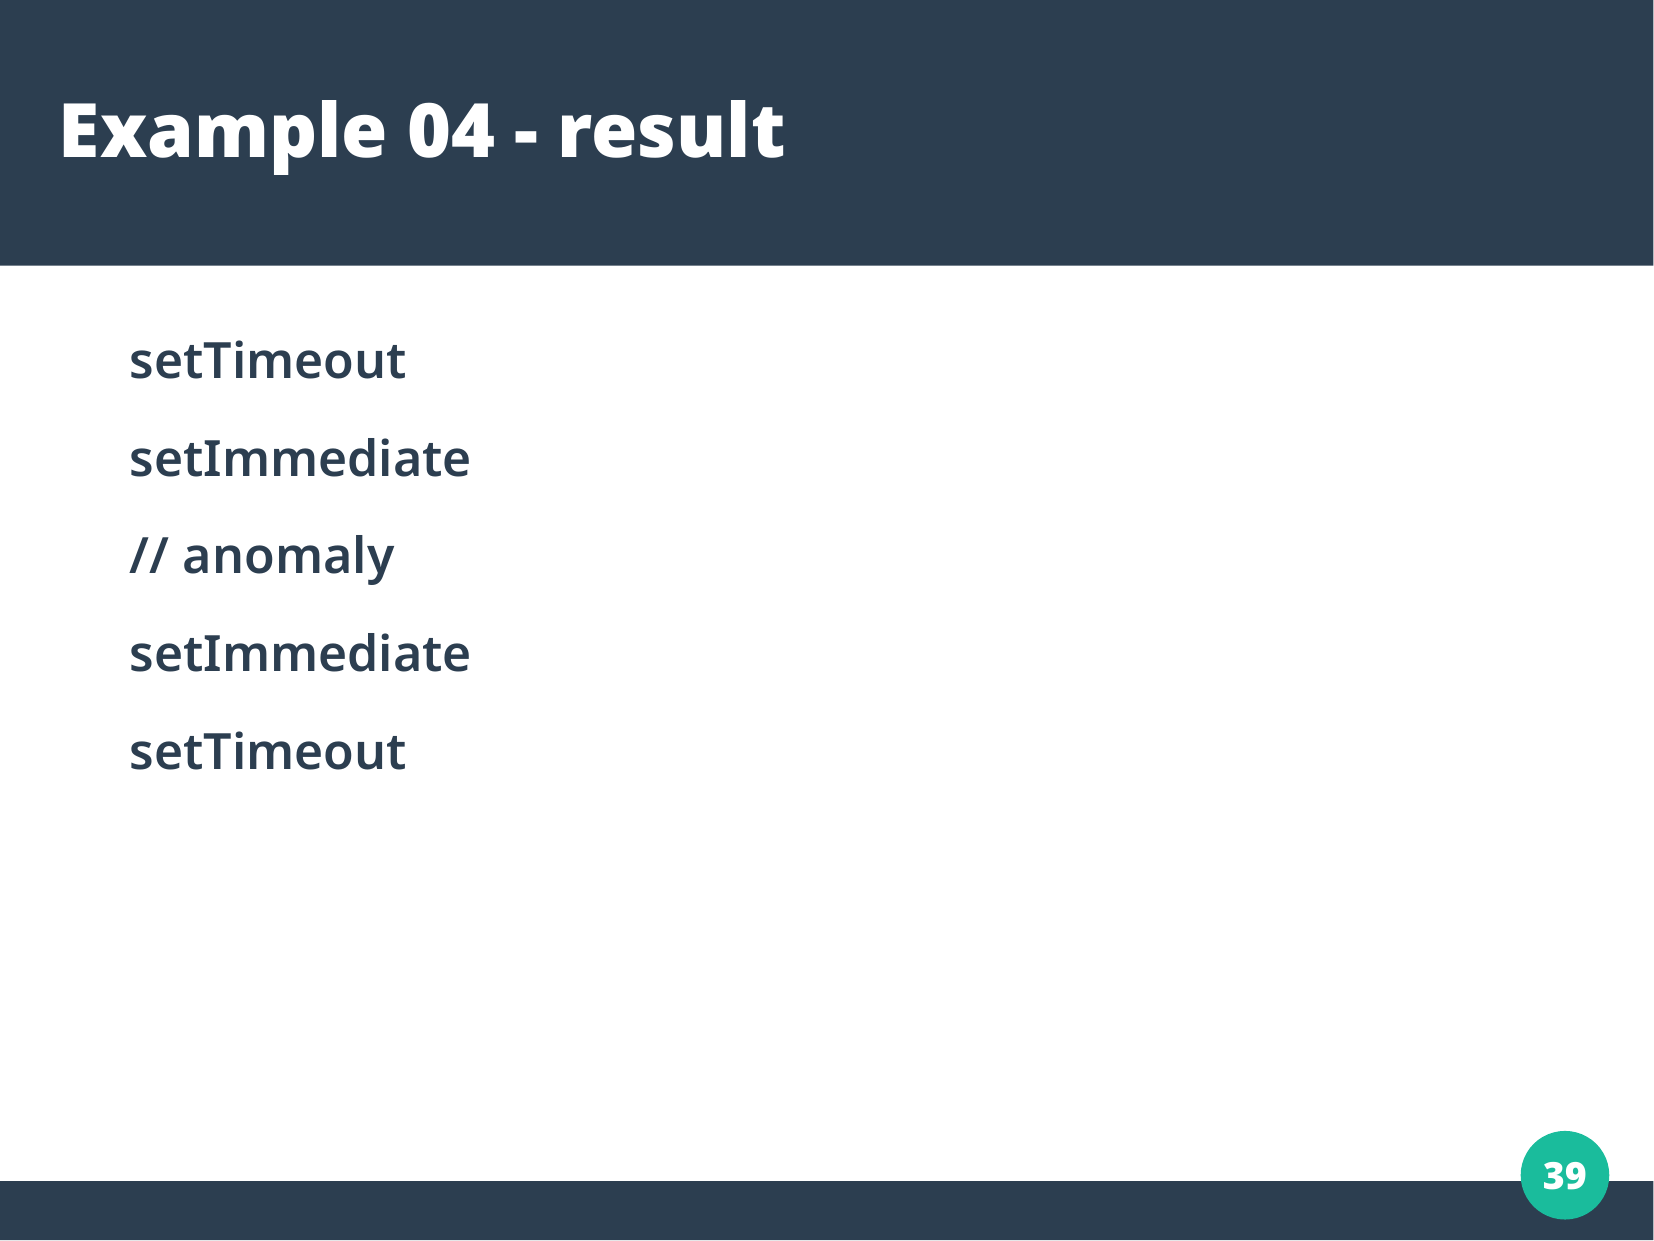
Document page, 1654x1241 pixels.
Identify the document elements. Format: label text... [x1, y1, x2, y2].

title Example 04 - result [59, 49, 1595, 207]
list setTimeout setImmediate // anomaly setImmediate setTimeout [59, 324, 1595, 1152]
